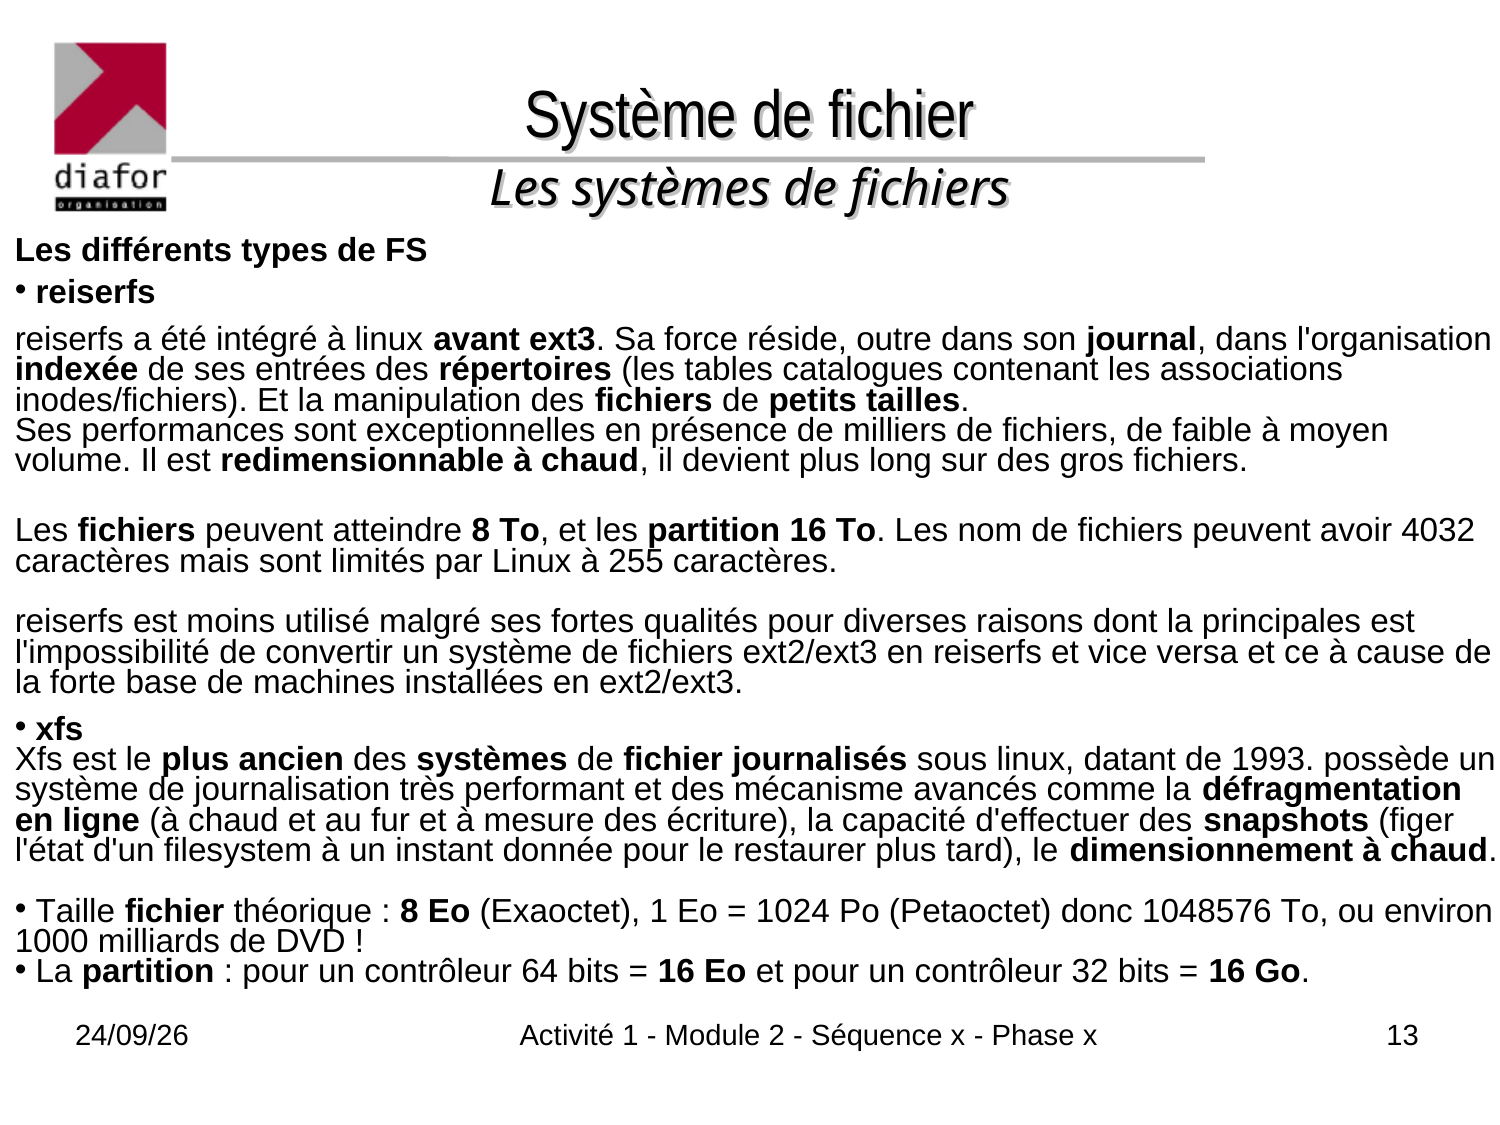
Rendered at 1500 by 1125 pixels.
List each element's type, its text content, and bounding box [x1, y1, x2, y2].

picture [53, 42, 168, 213]
text_box Les différents types de FS [0, 230, 444, 276]
title Système de fichier Les systèmes de fichiers [75, 45, 1426, 250]
text_box reiserfs a été intégré à linux avant ext3. Sa force réside, outre dans son journal, dans l'organisation indexée de ses entrées des répertoires (les tables catalogues contenant les associations inodes/fichiers). Et la manipulation des fichiers de petits tailles. Ses performances sont exceptionnelles en présence de milliers de fichiers, de faible à moyen volume. Il est redimensionnable à chaud, il devient plus long sur des gros fichiers. Les fichiers peuvent atteindre 8 To, et les partition 16 To. Les nom de fichiers peuvent avoir 4032 caractères mais sont limités par Linux à 255 caractères. reiserfs est moins utilisé malgré ses fortes qualités pour diverses raisons dont la principales est l'impossibilité de convertir un système de fichiers ext2/ext3 en reiserfs et vice versa et ce à cause de la forte base de machines installées en ext2/ext3. [0, 318, 1500, 698]
text_box reiserfs [0, 271, 171, 317]
text_box xfs Xfs est le plus ancien des systèmes de fichier journalisés sous linux, datant de 1993. possède un système de journalisation très performant et des mécanisme avancés comme la défragmentation en ligne (à chaud et au fur et à mesure des écriture), la capacité d'effectuer des snapshots (figer l'état d'un filesystem à un instant donnée pour le restaurer plus tard), le dimensionnement à chaud. Taille fichier théorique : 8 Eo (Exaoctet), 1 Eo = 1024 Po (Petaoctet) donc 1048576 To, ou environ 1000 milliards de DVD ! La partition : pour un contrôleur 64 bits = 16 Eo et pour un contrôleur 32 bits = 16 Go. [0, 708, 1500, 997]
